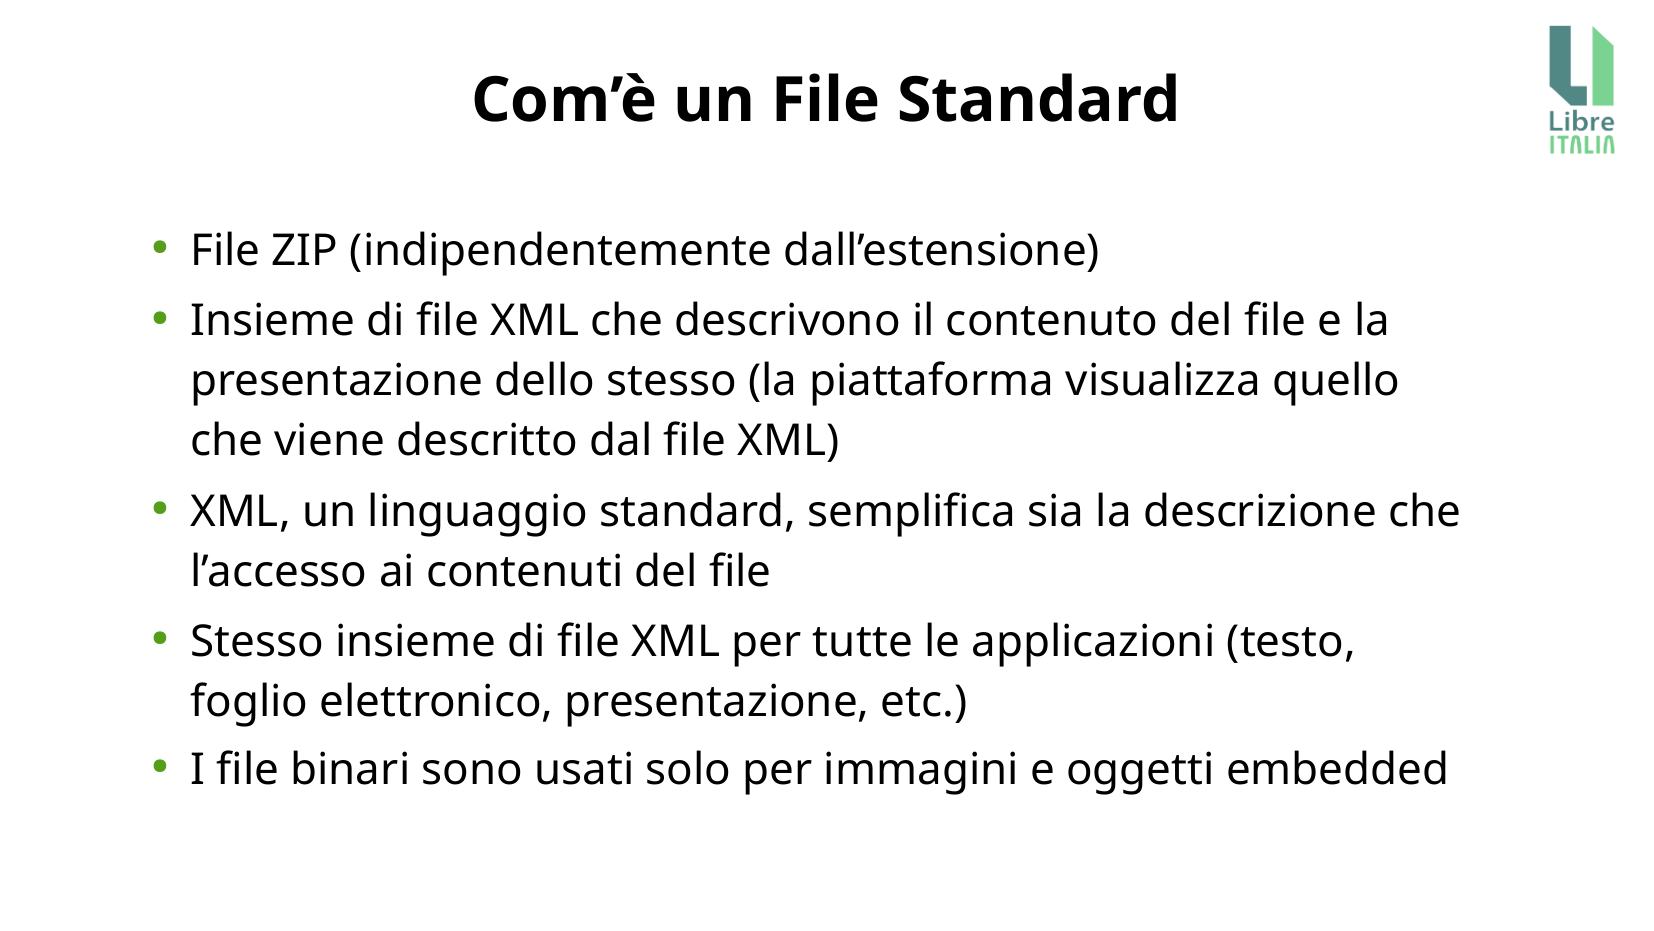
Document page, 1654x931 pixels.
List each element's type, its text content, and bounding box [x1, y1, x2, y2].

picture [1529, 23, 1632, 158]
list File ZIP (indipendentemente dall’estensione) Insieme di file XML che descrivono il contenuto del file e la presentazione dello stesso (la piattaforma visualizza quello che viene descritto dal file XML) XML, un linguaggio standard, semplifica sia la descrizione che l’accesso ai contenuti del file Stesso insieme di file XML per tutte le applicazioni (testo, foglio elettronico, presentazione, etc.) I file binari sono usati solo per immagini e oggetti embedded [135, 218, 1483, 839]
title Com’è un File Standard [129, 44, 1525, 151]
